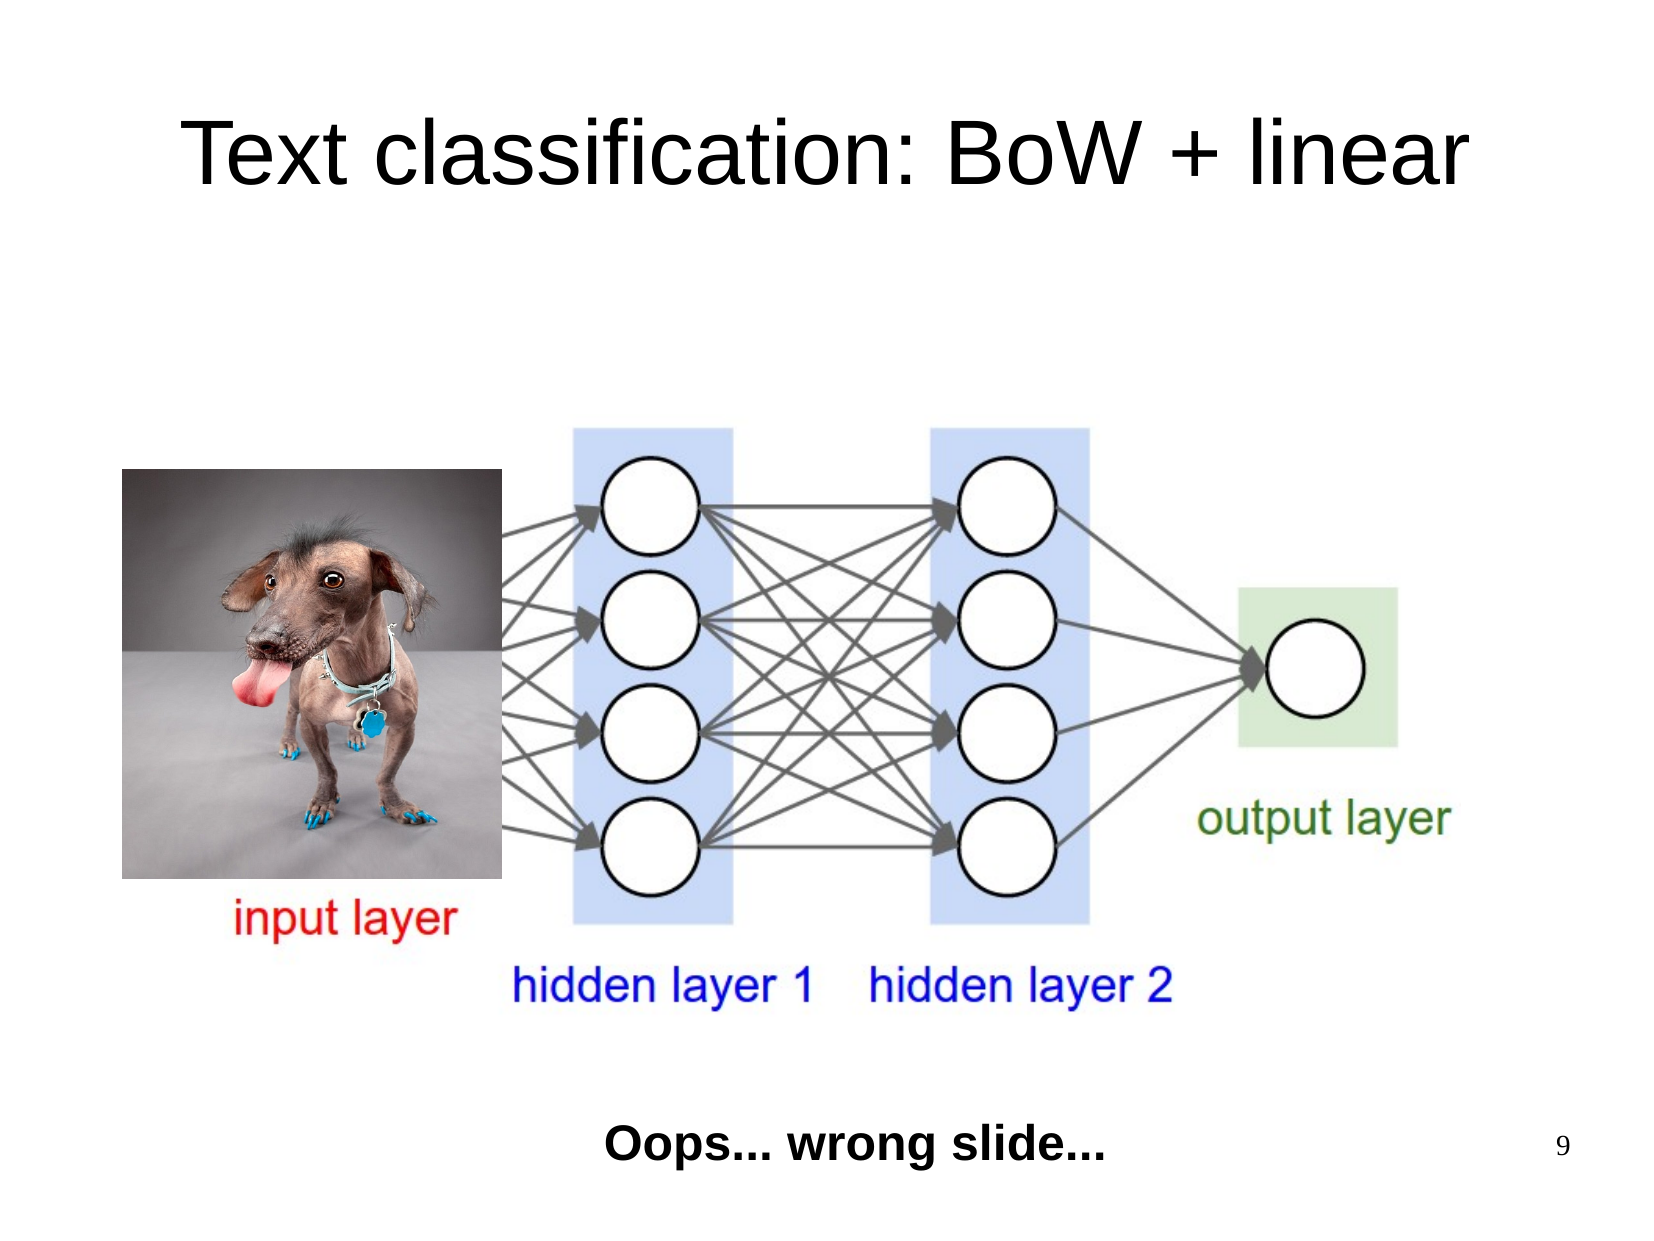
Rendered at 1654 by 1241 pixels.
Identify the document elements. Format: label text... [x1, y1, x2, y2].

picture [122, 414, 1461, 1021]
title Text classification: BoW + linear [82, 49, 1571, 257]
text_box Oops... wrong slide... [588, 1107, 1123, 1179]
